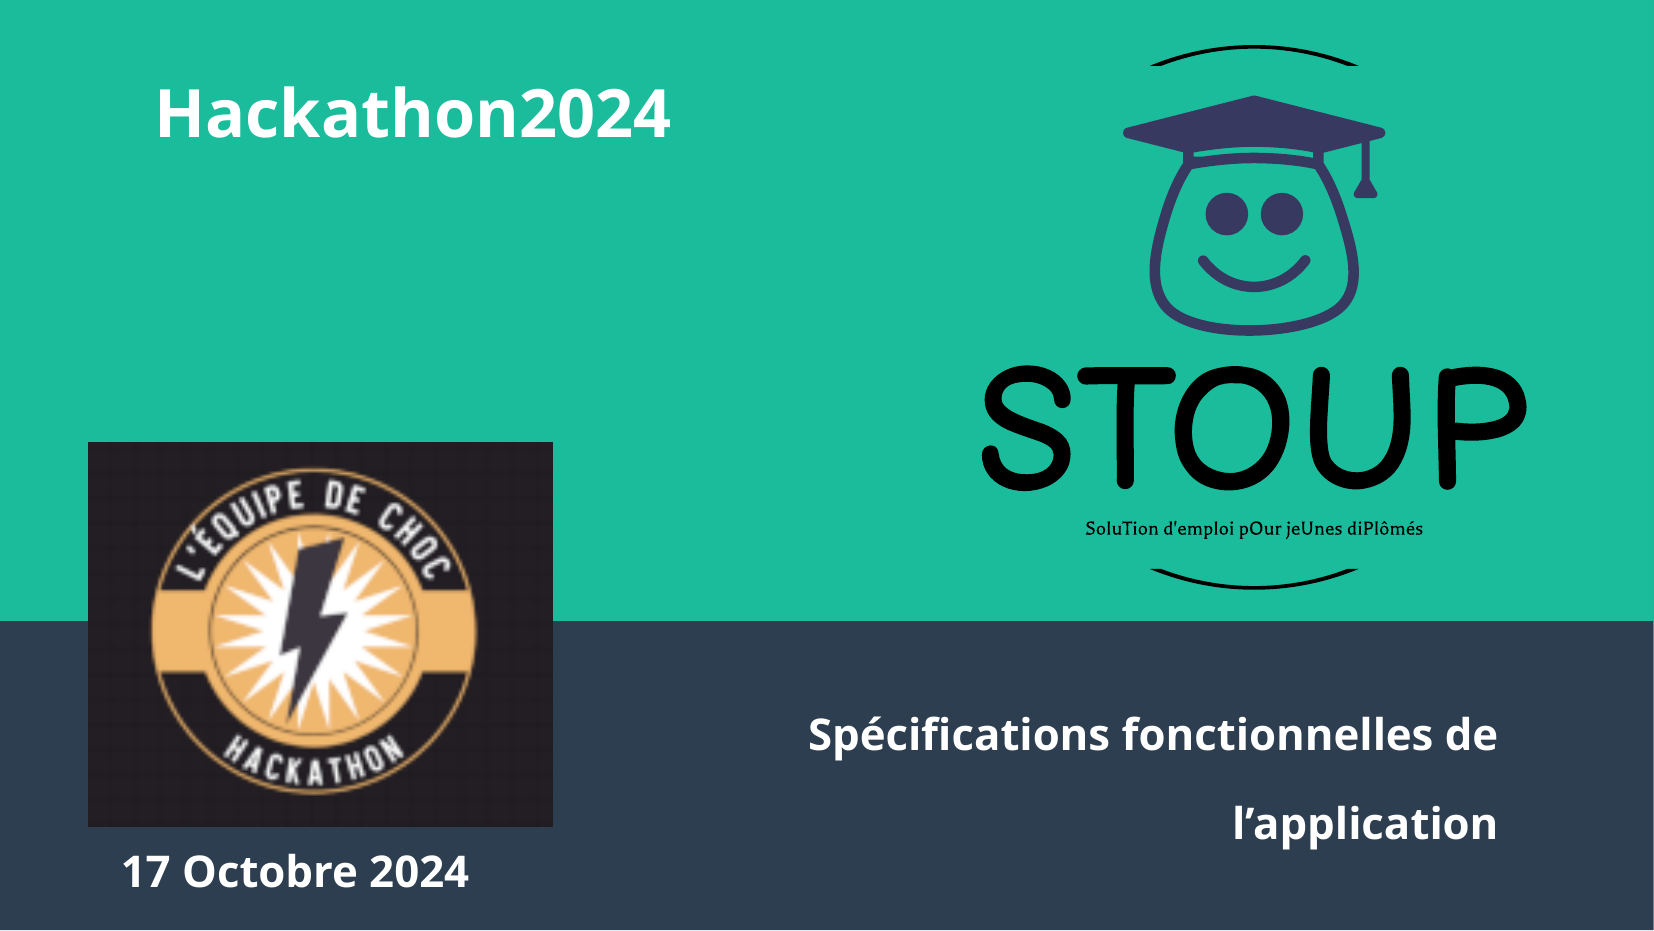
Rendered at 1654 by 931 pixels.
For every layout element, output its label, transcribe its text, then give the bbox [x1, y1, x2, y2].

title Hackathon2024 [29, 30, 679, 148]
picture [679, 0, 1654, 680]
title 17 Octobre 2024 [0, 797, 680, 914]
picture [88, 442, 553, 797]
title Spécifications fonctionnelles de l’application [682, 661, 1625, 866]
